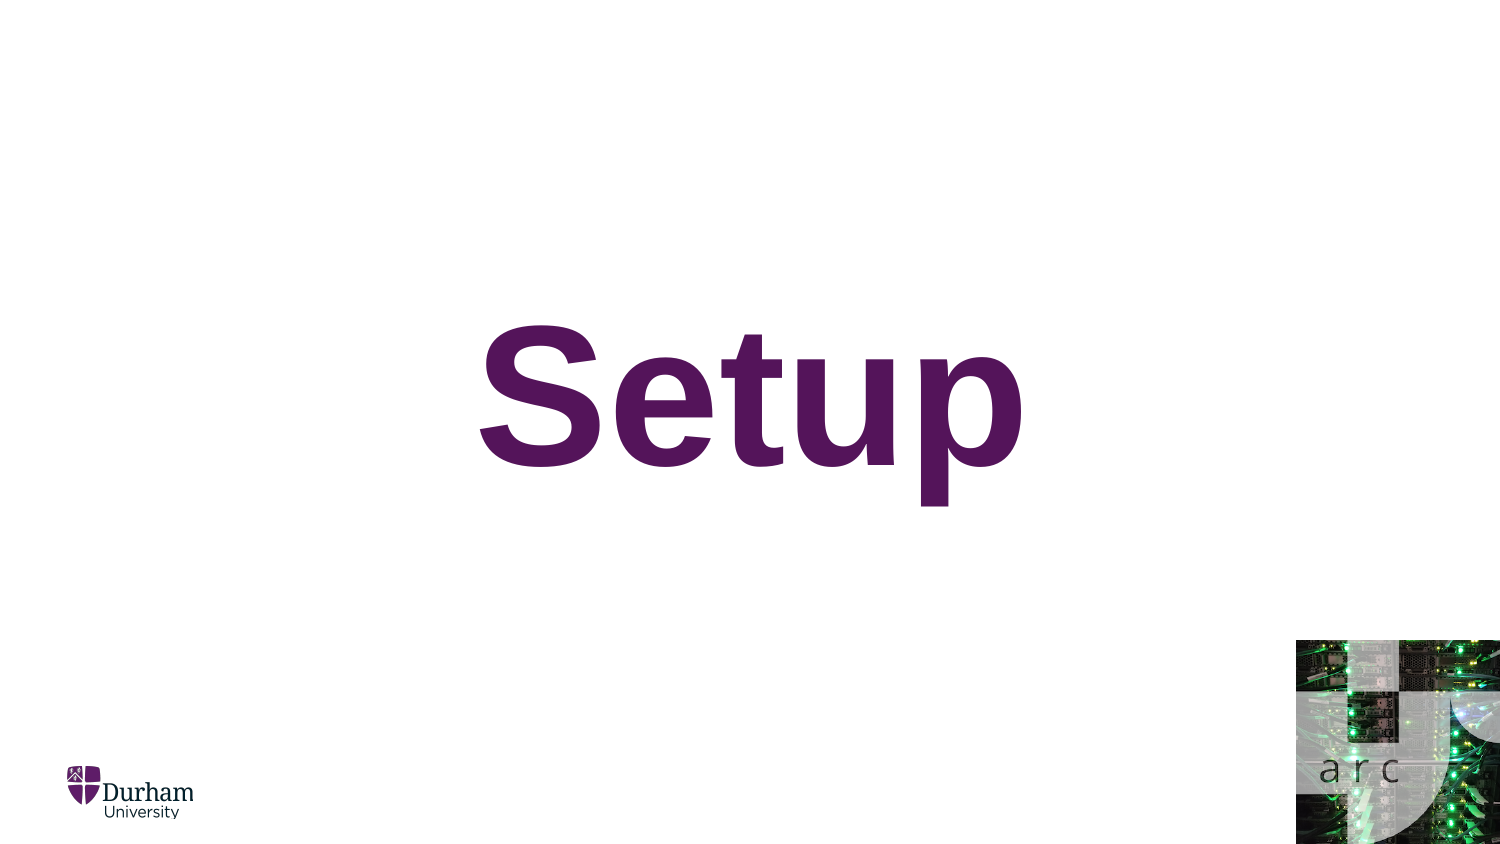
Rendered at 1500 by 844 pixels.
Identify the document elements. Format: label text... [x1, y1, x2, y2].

title Setup [474, 265, 1348, 411]
picture [1296, 640, 1500, 844]
picture [67, 766, 193, 819]
